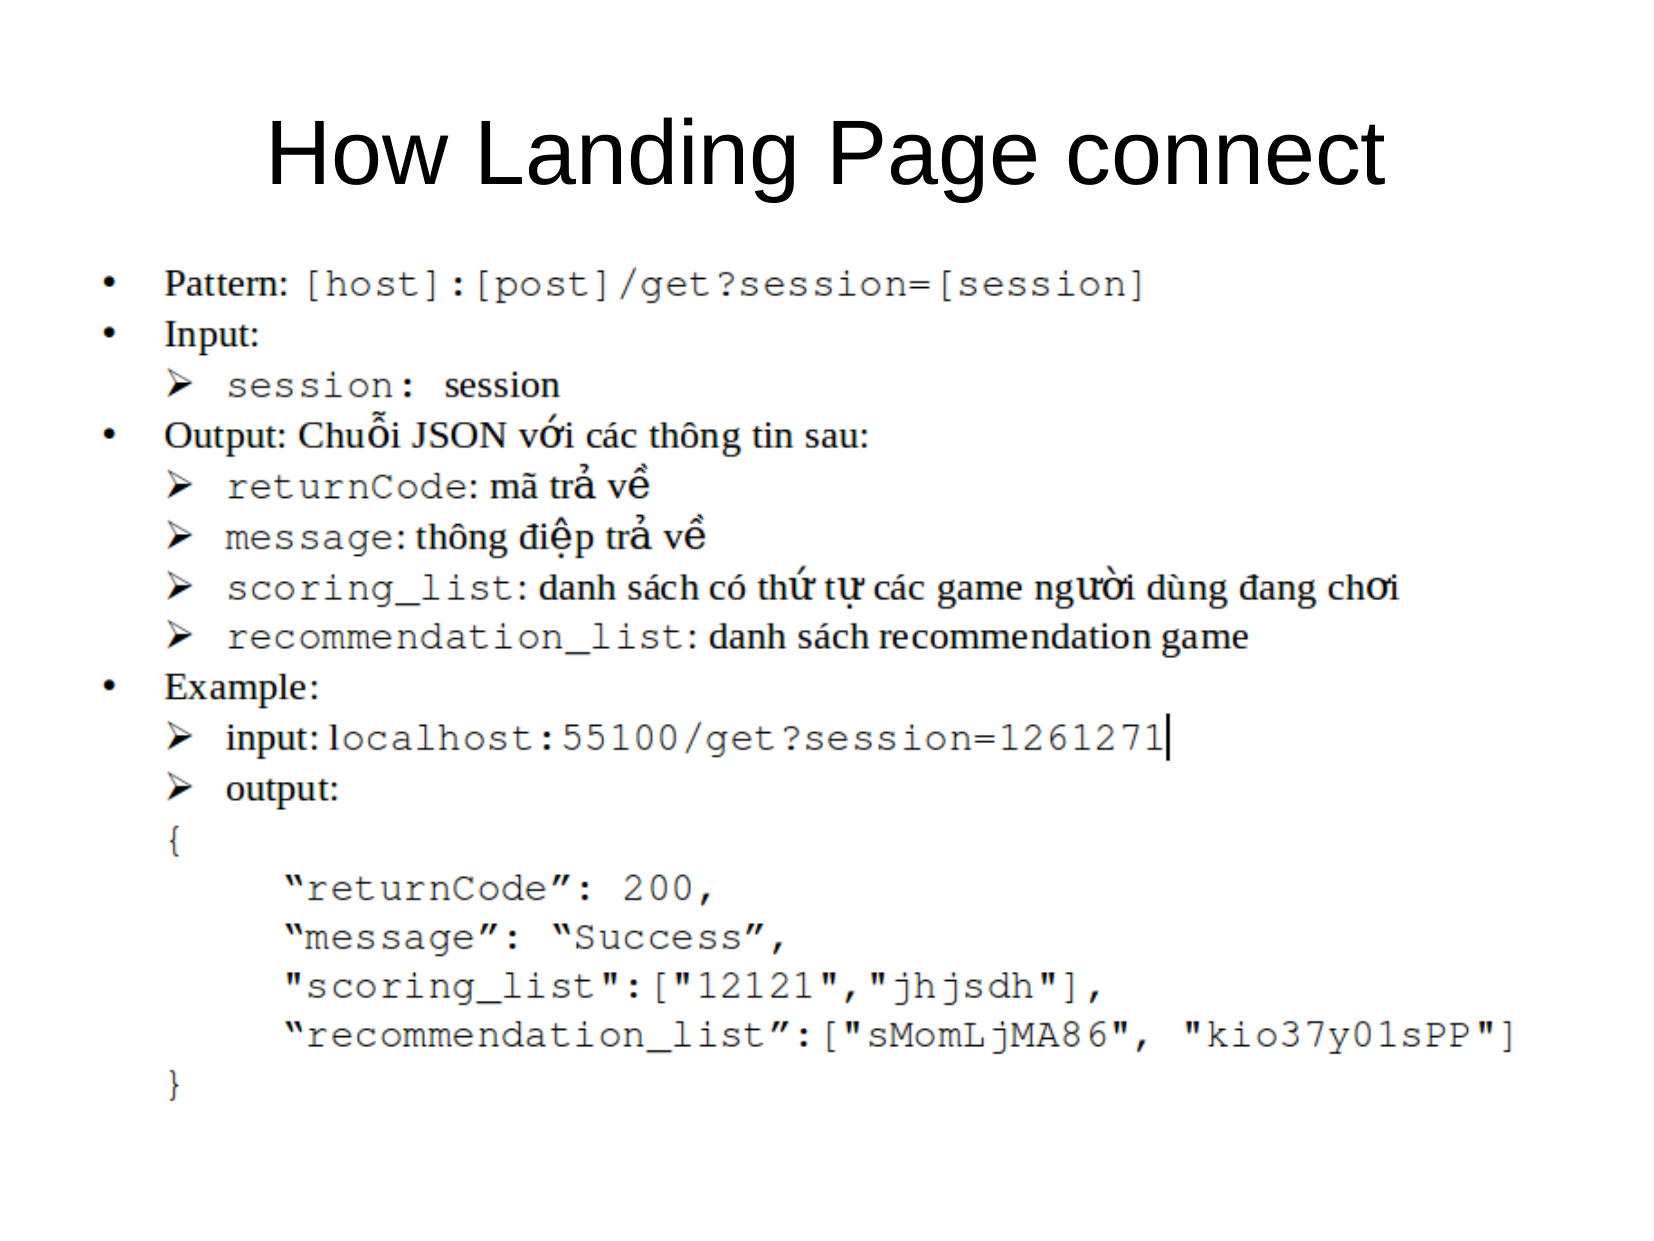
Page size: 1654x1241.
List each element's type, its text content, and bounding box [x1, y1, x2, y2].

title How Landing Page connect [82, 49, 1571, 240]
picture [45, 240, 1637, 1171]
